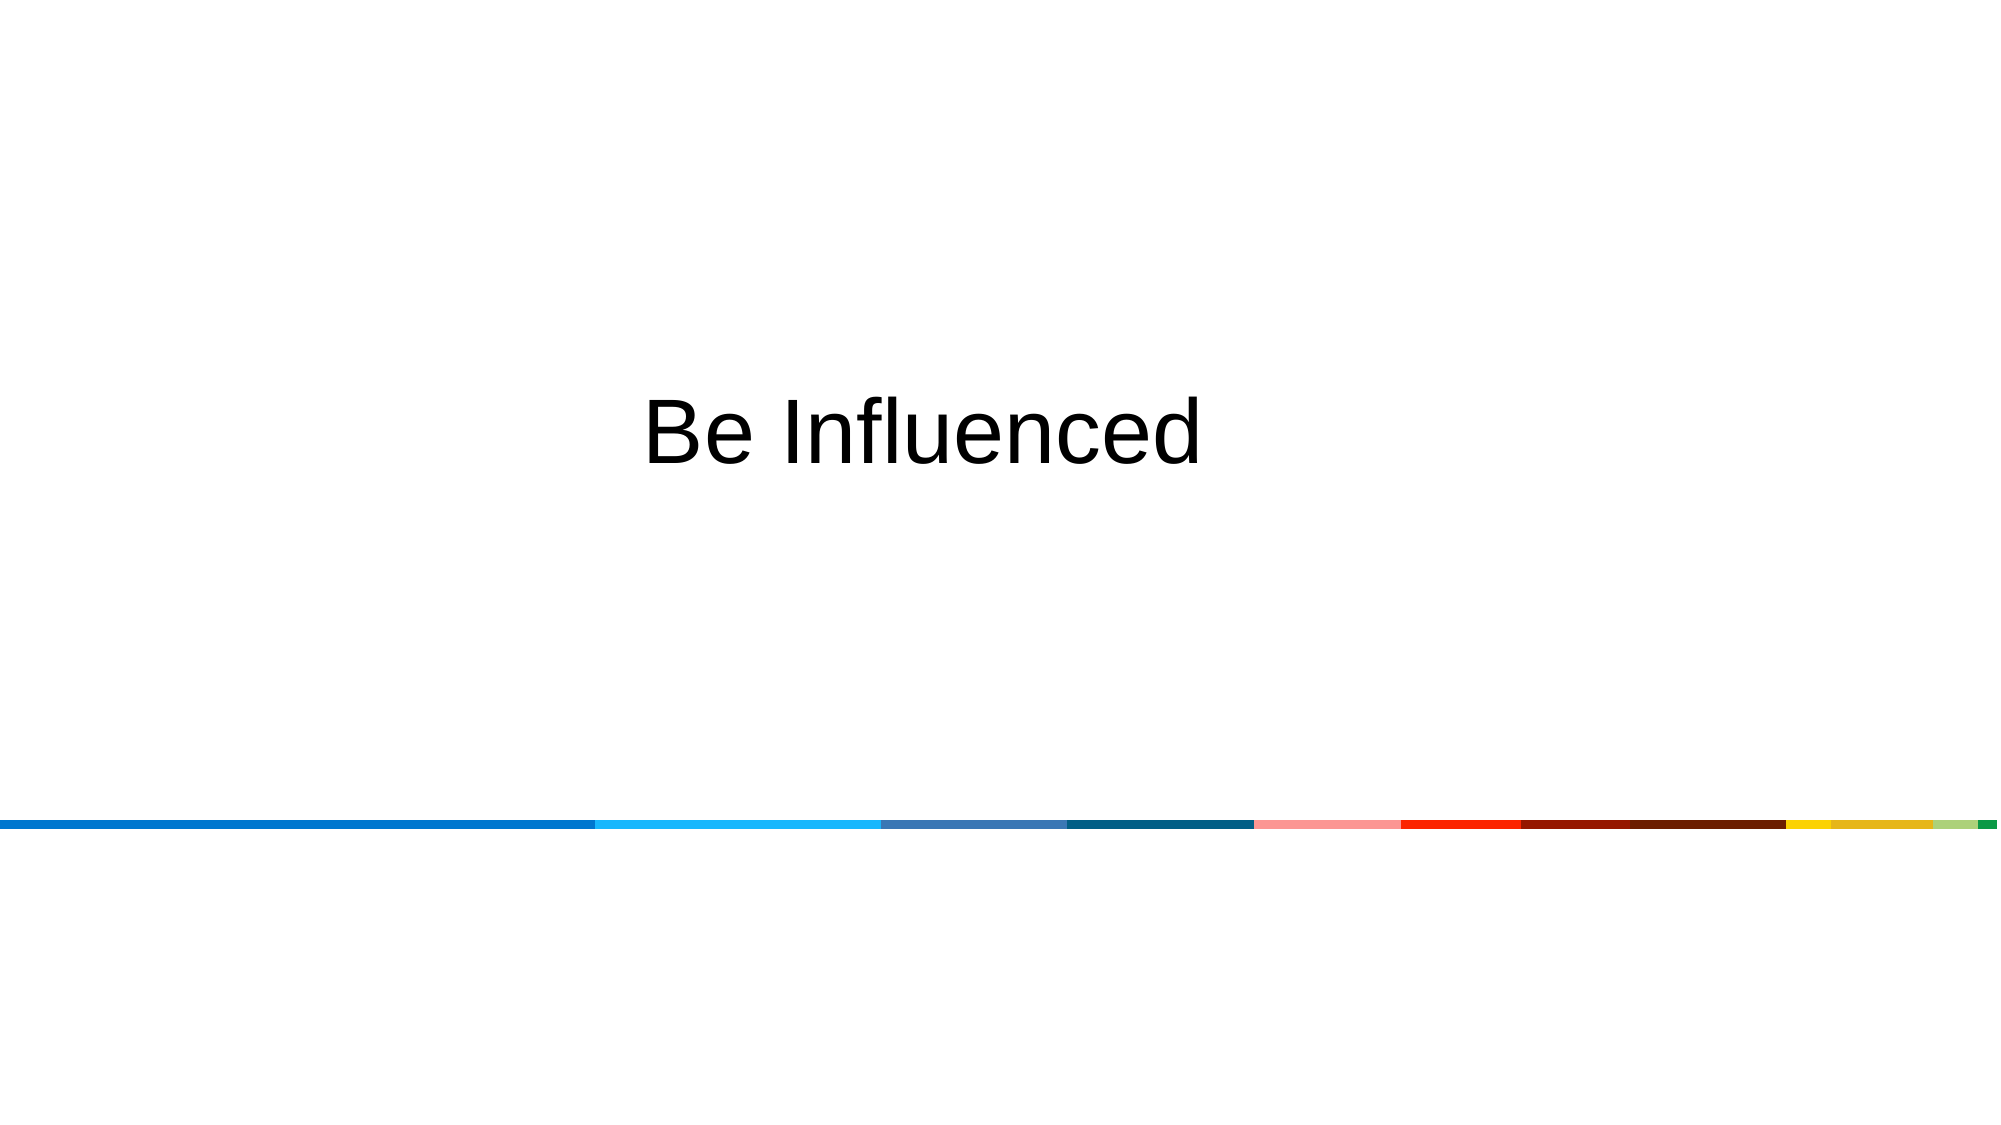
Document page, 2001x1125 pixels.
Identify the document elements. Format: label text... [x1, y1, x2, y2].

text_box [0, 820, 1997, 829]
text_box Be Influenced [61, 324, 1787, 543]
